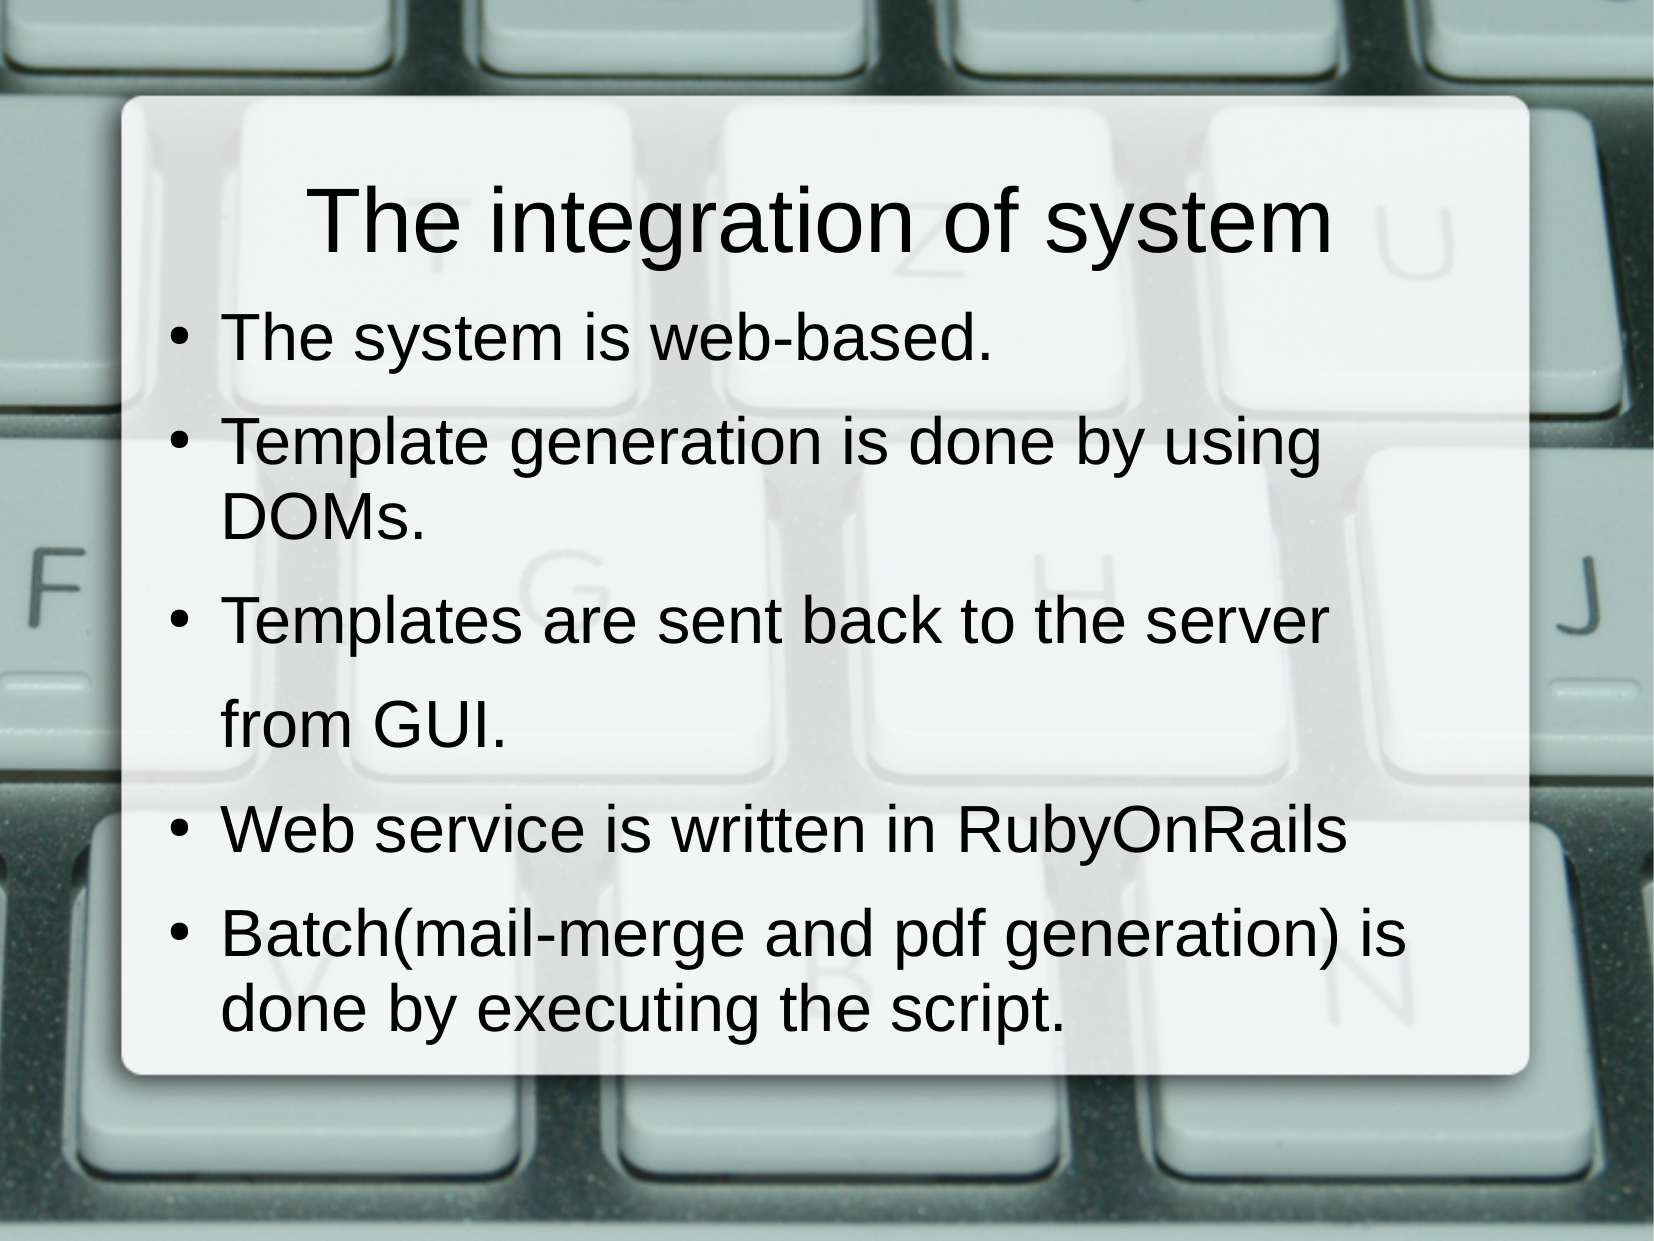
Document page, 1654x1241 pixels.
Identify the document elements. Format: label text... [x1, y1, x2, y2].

picture [0, 0, 1654, 1241]
title The integration of system [135, 125, 1506, 318]
list The system is web-based. Template generation is done by using DOMs. Templates are sent back to the server from GUI. Web service is written in RubyOnRails Batch(mail-merge and pdf generation) is done by executing the script. [150, 300, 1509, 1104]
